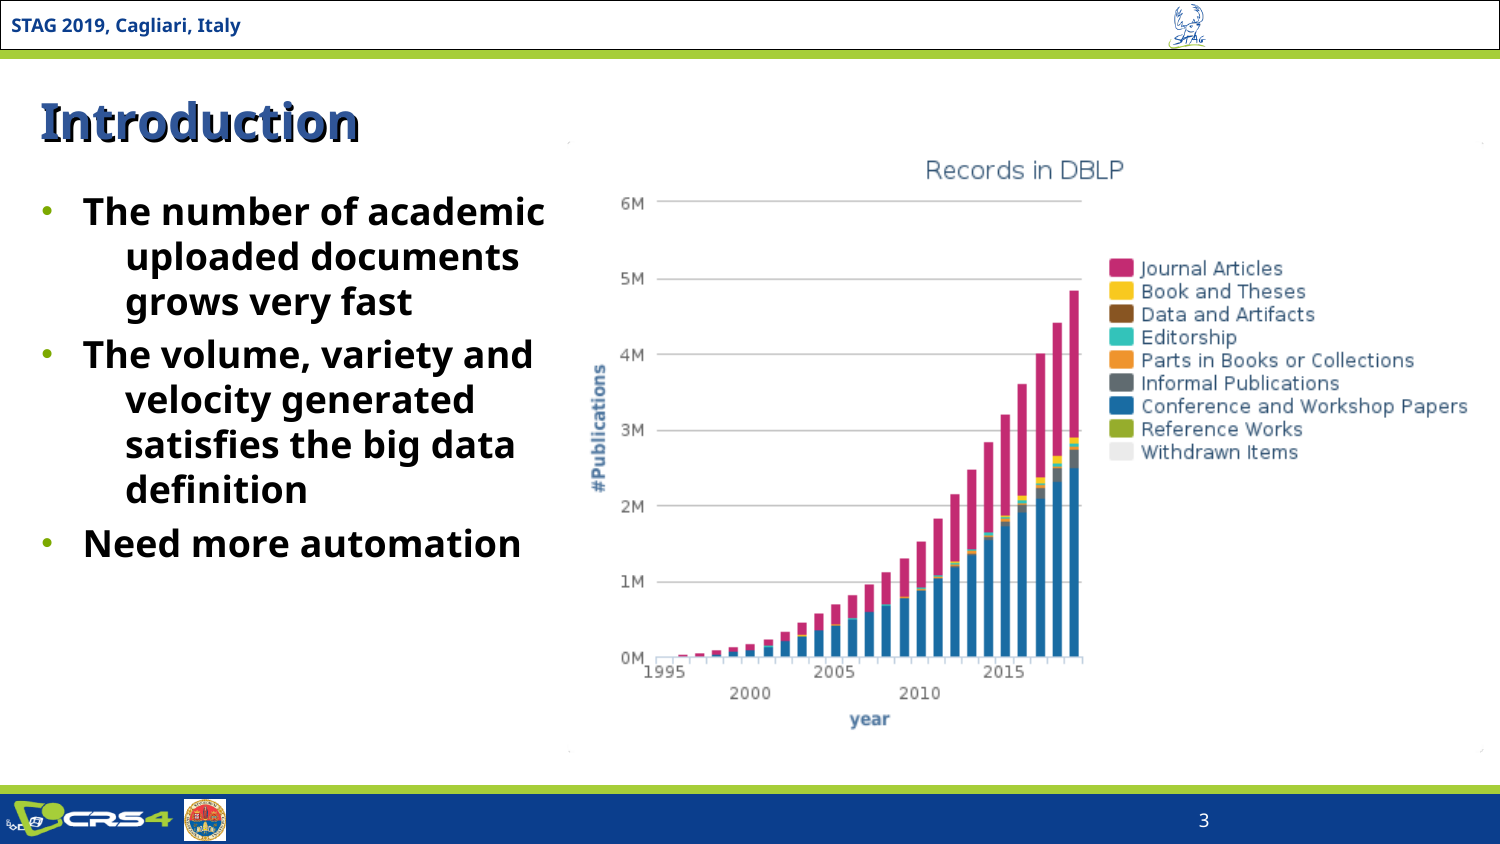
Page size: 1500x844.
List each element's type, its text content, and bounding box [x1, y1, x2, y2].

picture [567, 141, 1484, 753]
title Introduction [29, 58, 1471, 181]
text_box [1187, 802, 1500, 831]
list The number of academic uploaded documents grows very fast The volume, variety and velocity generated satisfies the big data definition Need more automation [29, 182, 622, 786]
